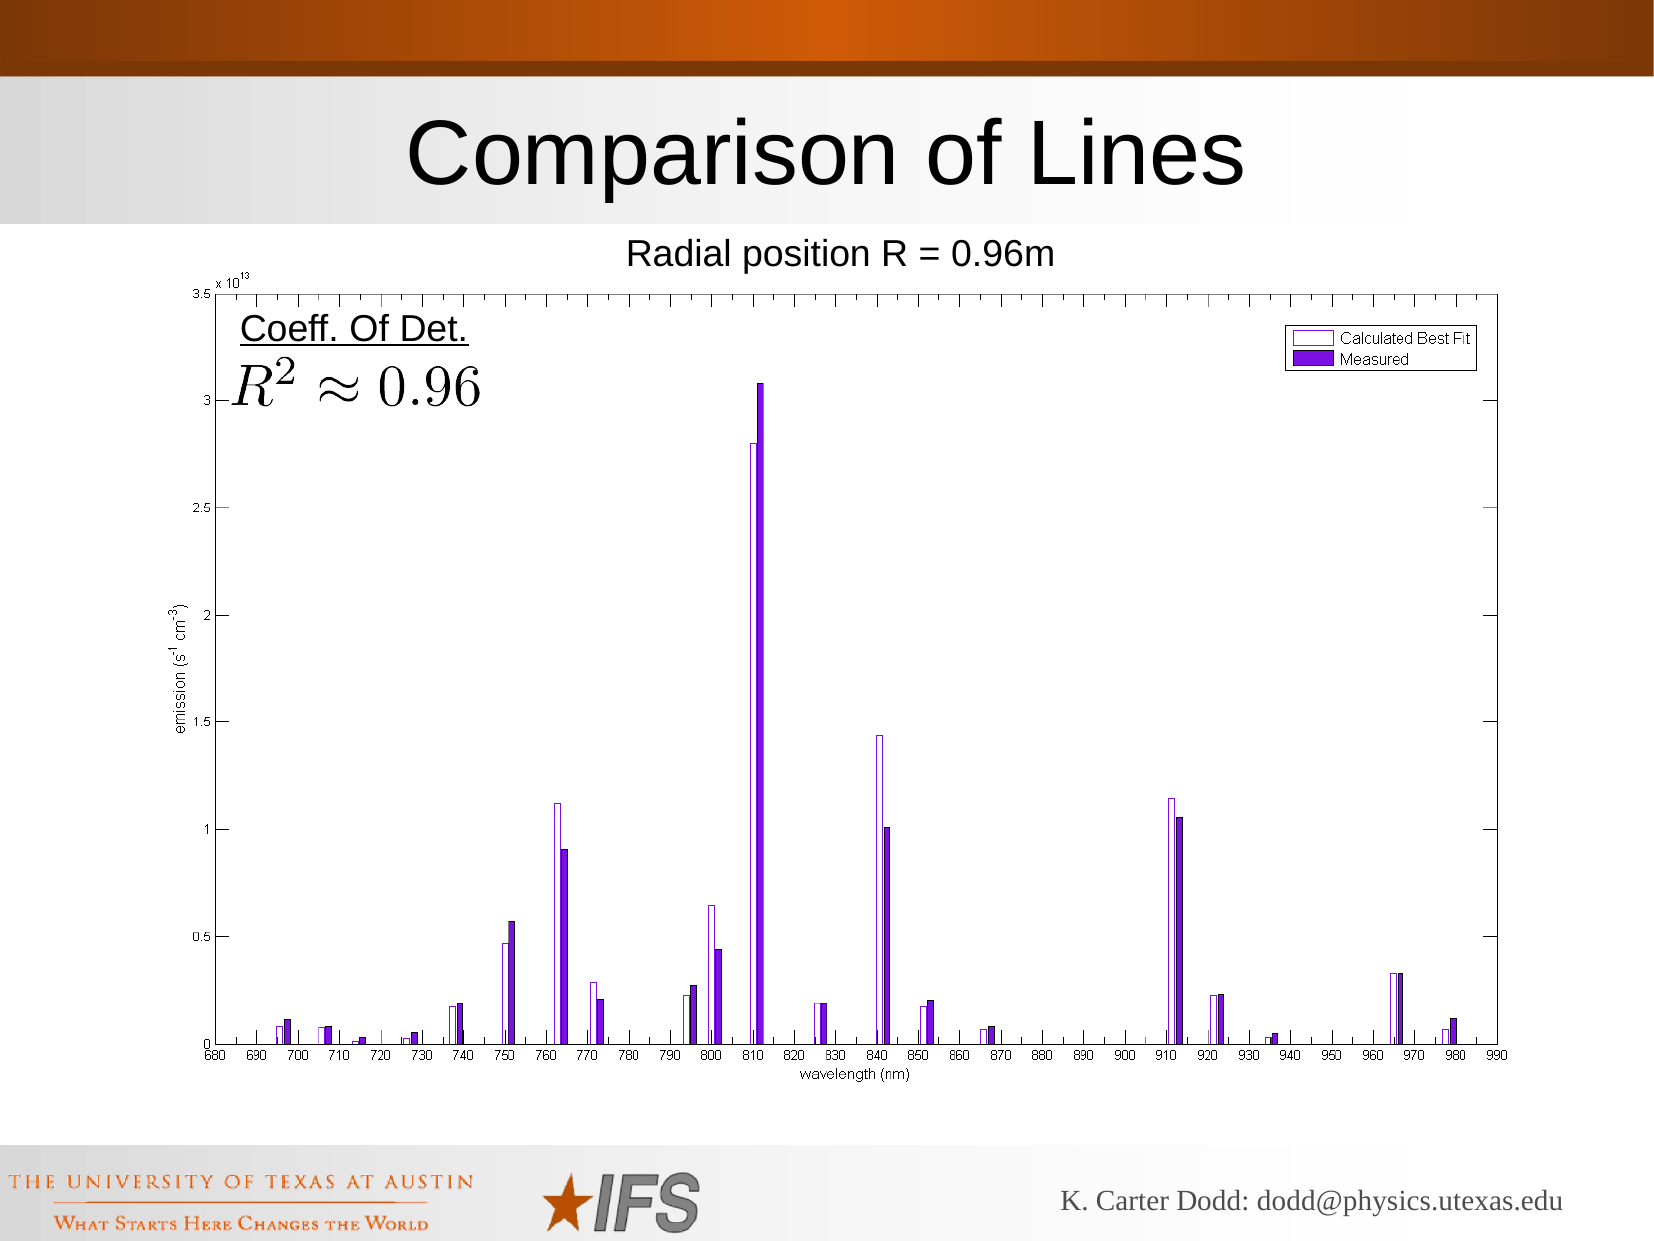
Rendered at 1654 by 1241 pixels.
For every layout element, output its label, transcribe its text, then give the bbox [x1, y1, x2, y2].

text_box Radial position R = 0.96m [611, 225, 1082, 282]
title Comparison of Lines [82, 49, 1571, 224]
text_box Coeff. Of Det. [225, 300, 484, 357]
picture [0, 0, 1654, 1241]
